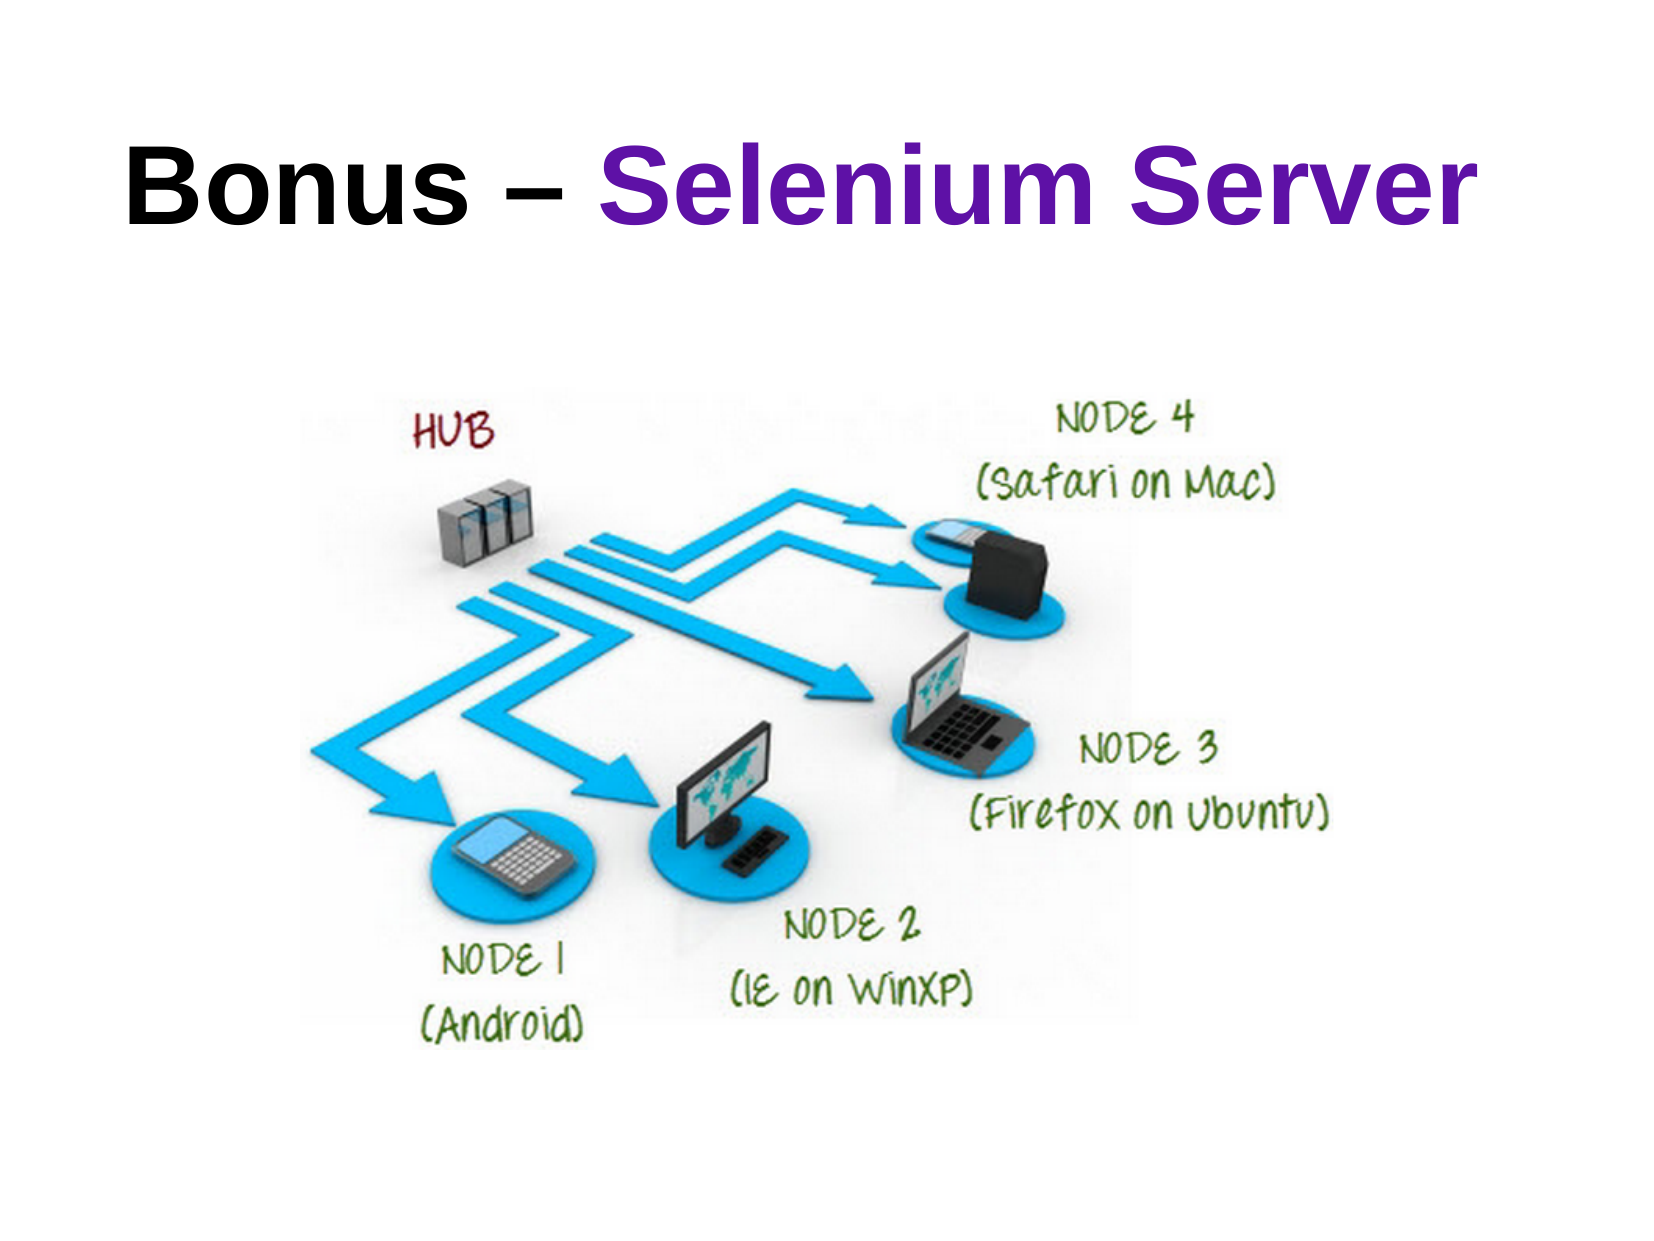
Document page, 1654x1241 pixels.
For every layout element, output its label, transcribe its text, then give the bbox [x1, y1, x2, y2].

picture [300, 387, 1343, 1051]
title Bonus – Selenium Server [56, 80, 1546, 291]
